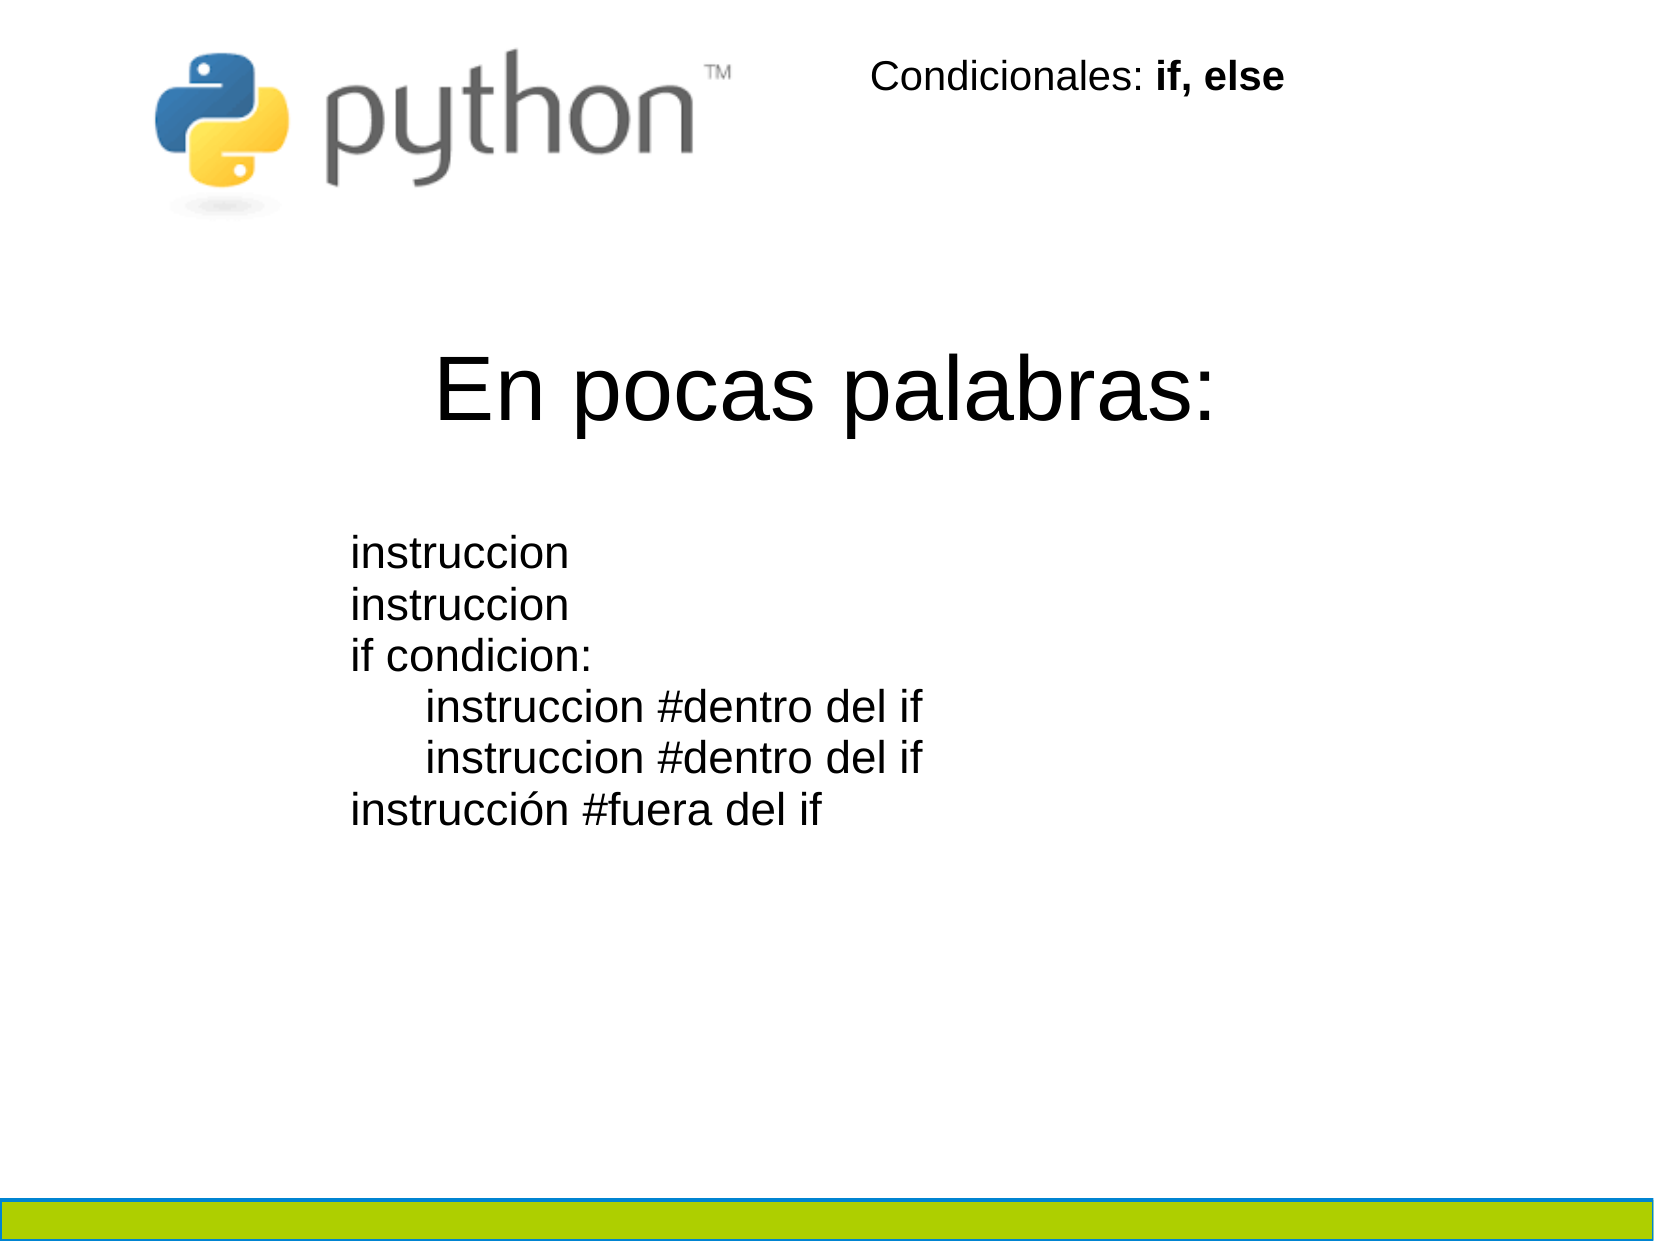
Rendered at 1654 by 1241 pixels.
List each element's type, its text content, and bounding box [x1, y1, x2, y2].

title En pocas palabras: [82, 285, 1571, 493]
text_box [0, 1200, 1654, 1241]
picture [60, 14, 787, 259]
title instruccion instruccion if condicion: instruccion #dentro del if instruccion #dentro del if instrucción #fuera del if [315, 527, 1306, 901]
text_box Condicionales: if, else [855, 45, 1651, 121]
